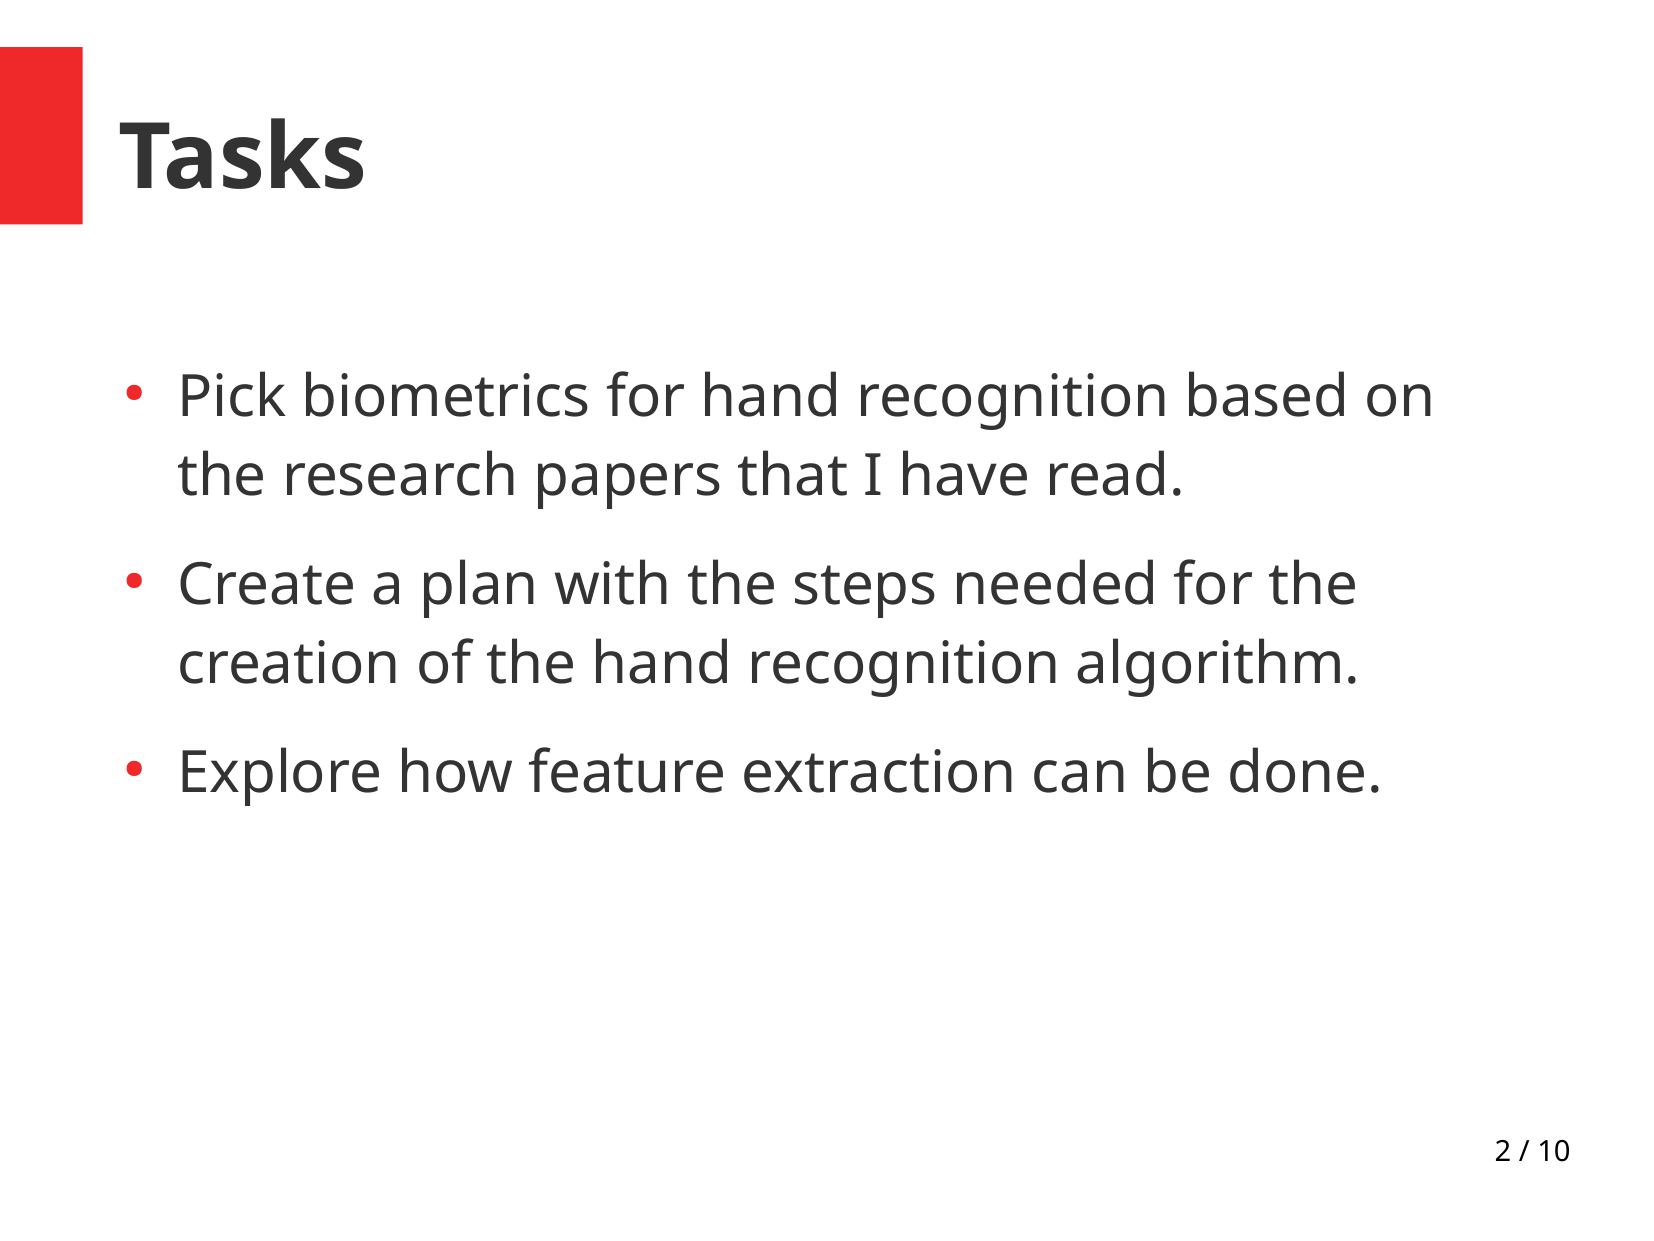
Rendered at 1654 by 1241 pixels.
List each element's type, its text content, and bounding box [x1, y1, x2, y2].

title Tasks [118, 49, 1571, 257]
chart [560, 553, 1094, 687]
list Pick biometrics for hand recognition based on the research papers that I have read. Create a plan with the steps needed for the creation of the hand recognition algorithm. Explore how feature extraction can be done. [106, 354, 1524, 1074]
